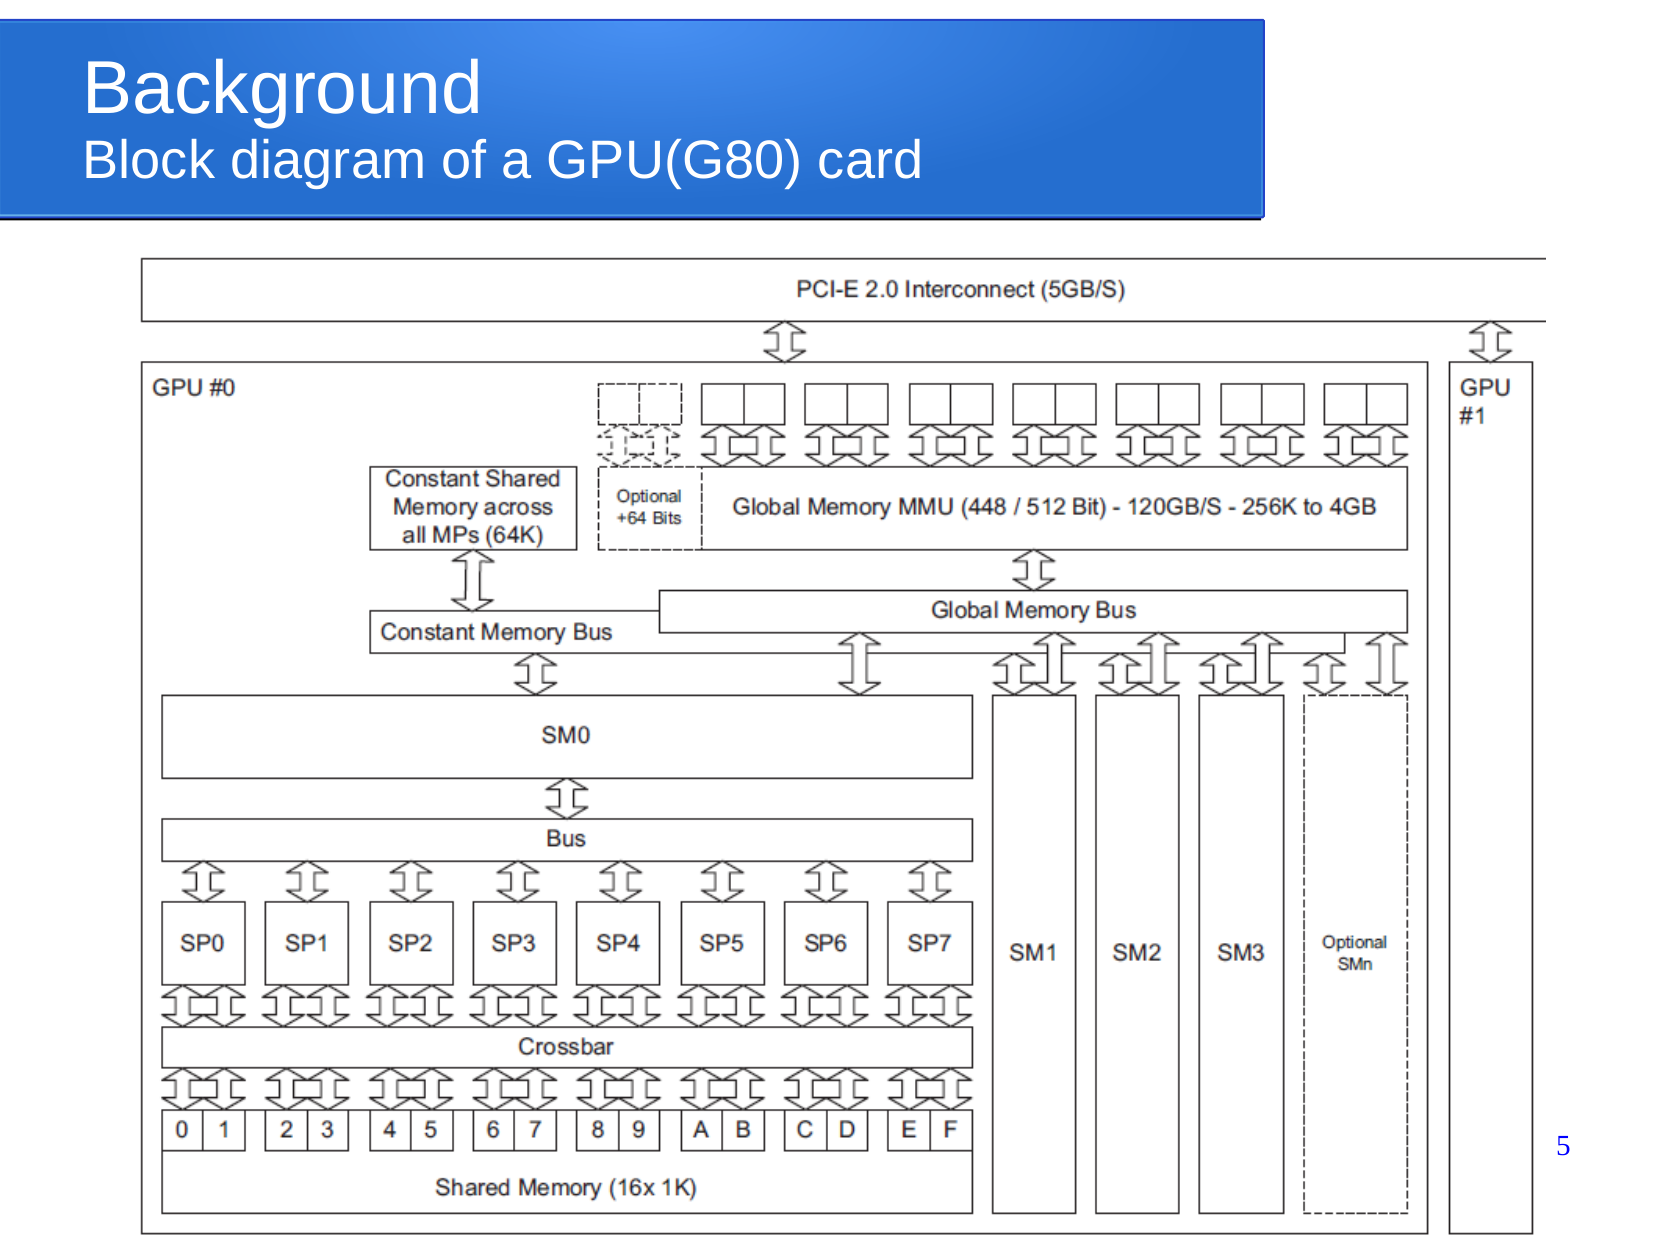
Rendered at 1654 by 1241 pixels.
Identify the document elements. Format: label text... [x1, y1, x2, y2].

title Background Block diagram of a GPU(G80) card [82, 25, 1250, 211]
picture [135, 252, 1546, 1241]
